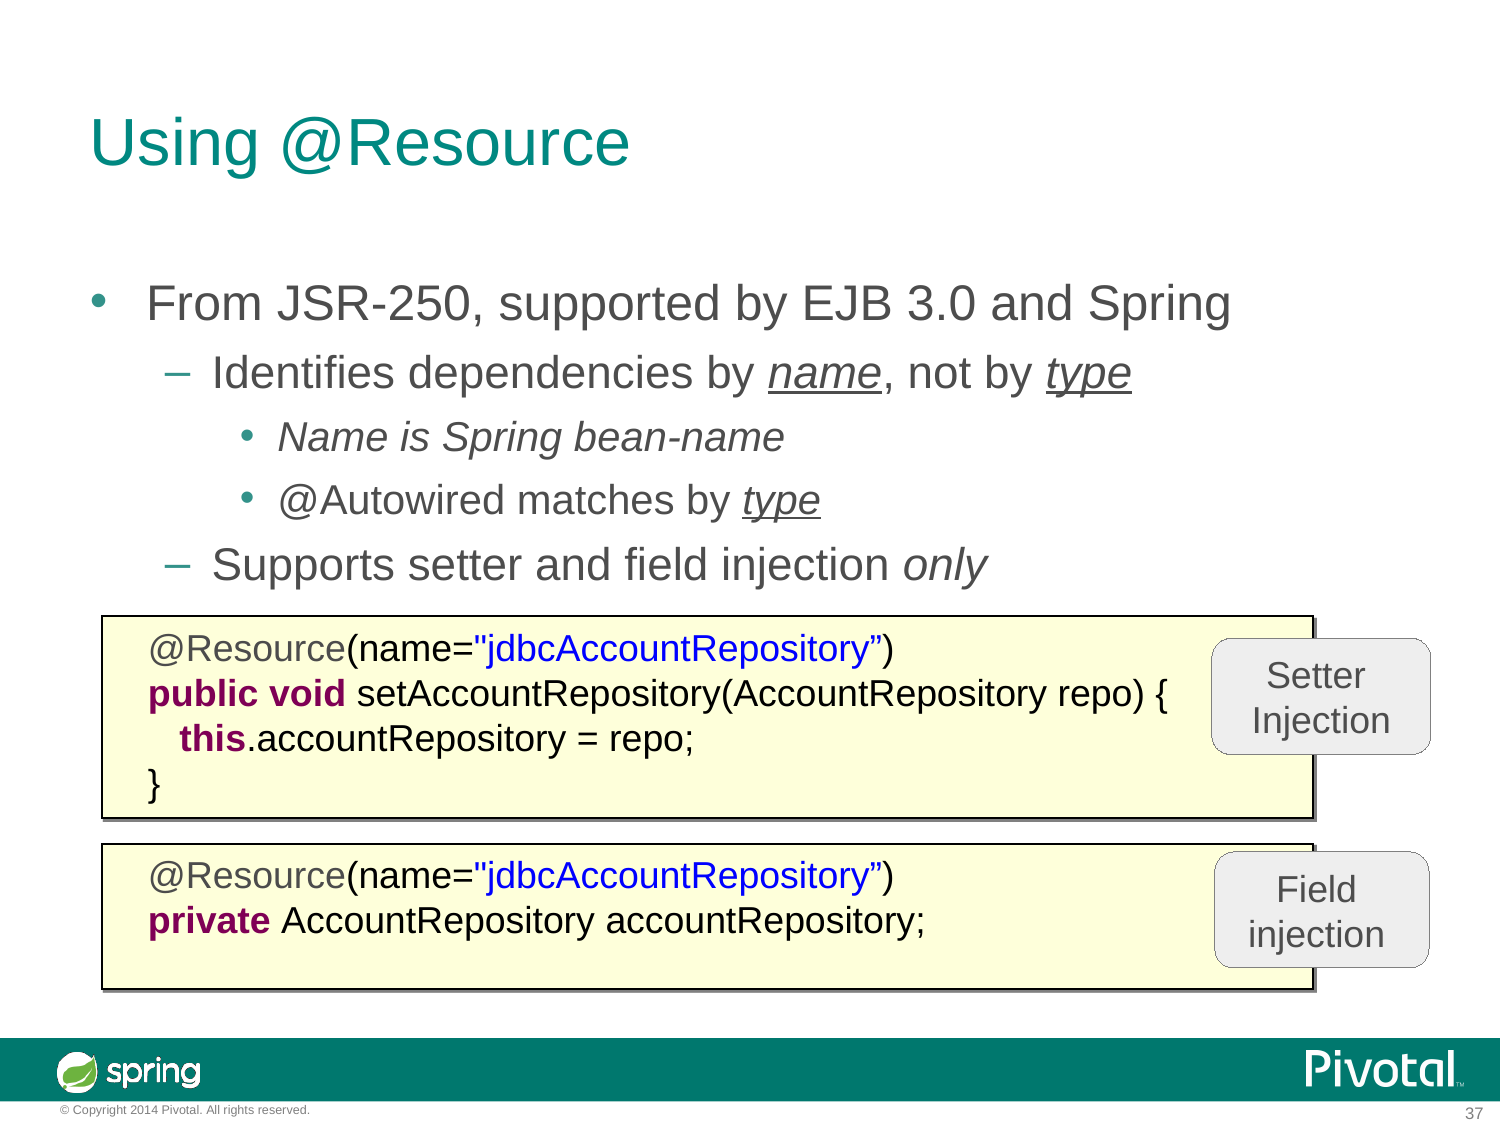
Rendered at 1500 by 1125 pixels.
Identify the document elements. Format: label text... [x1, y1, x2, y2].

title Using @Resource [75, 45, 1426, 233]
text_box Field injection [1214, 851, 1430, 968]
text_box Setter Injection [1211, 638, 1431, 755]
picture [1306, 1050, 1464, 1087]
text_box @Resource(name="jdbcAccountRepository”) private AccountRepository accountRepository; [101, 843, 1314, 990]
text_box @Resource(name="jdbcAccountRepository”) public void setAccountRepository(AccountRepository repo) { this.accountRepository = repo; } [101, 616, 1314, 819]
picture [32, 1041, 210, 1103]
list From JSR-250, supported by EJB 3.0 and Spring Identifies dependencies by name, not by type Name is Spring bean-name @Autowired matches by type Supports setter and field injection only [75, 262, 1426, 1005]
